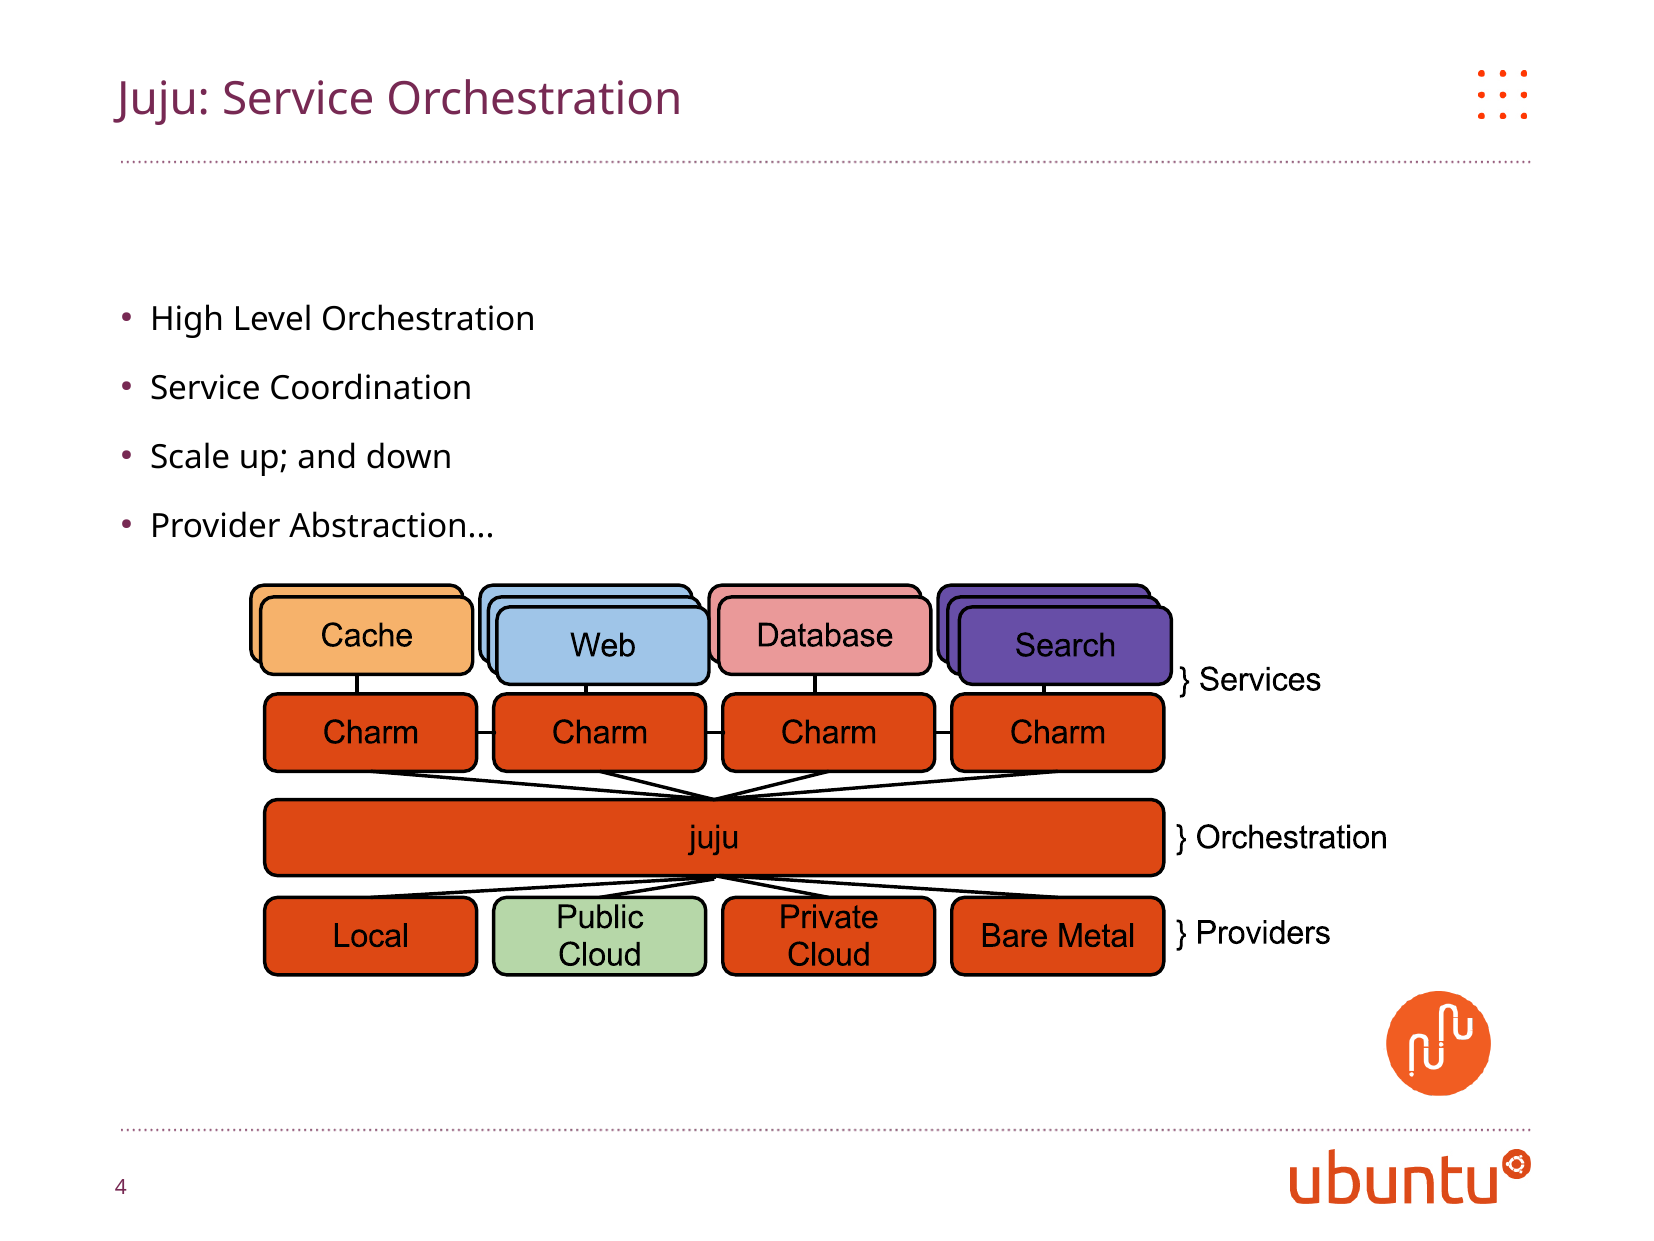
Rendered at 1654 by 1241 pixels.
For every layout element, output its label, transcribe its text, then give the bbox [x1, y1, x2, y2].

picture [109, 525, 1516, 1100]
picture [1290, 1149, 1531, 1204]
title Juju: Service Orchestration [117, 71, 1447, 123]
picture [111, 159, 1533, 166]
picture [1478, 70, 1527, 119]
picture [111, 1127, 1533, 1134]
text_box High Level Orchestration Service Coordination Scale up; and down Provider Abstraction... [105, 224, 1004, 886]
